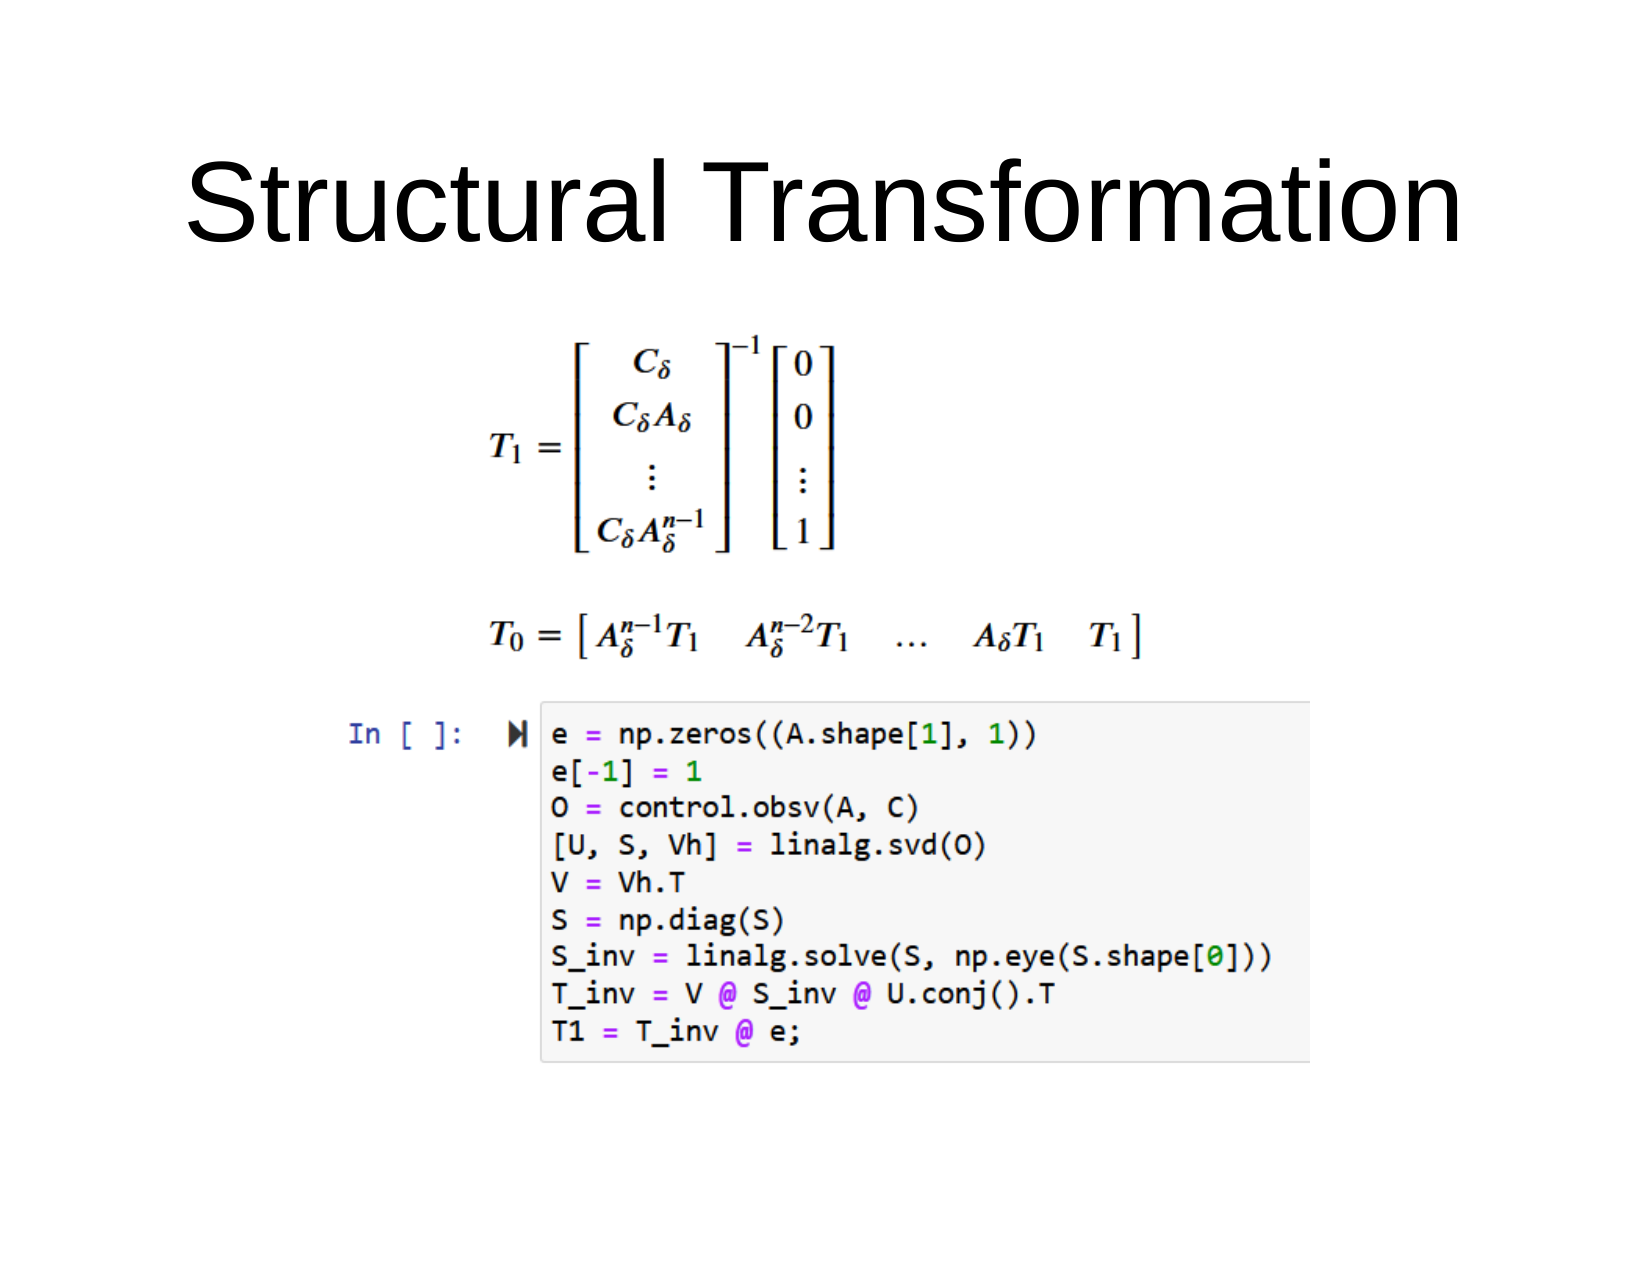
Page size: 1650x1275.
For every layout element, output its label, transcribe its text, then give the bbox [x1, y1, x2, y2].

title Structural Transformation [135, 104, 1515, 298]
picture [323, 293, 1310, 1085]
